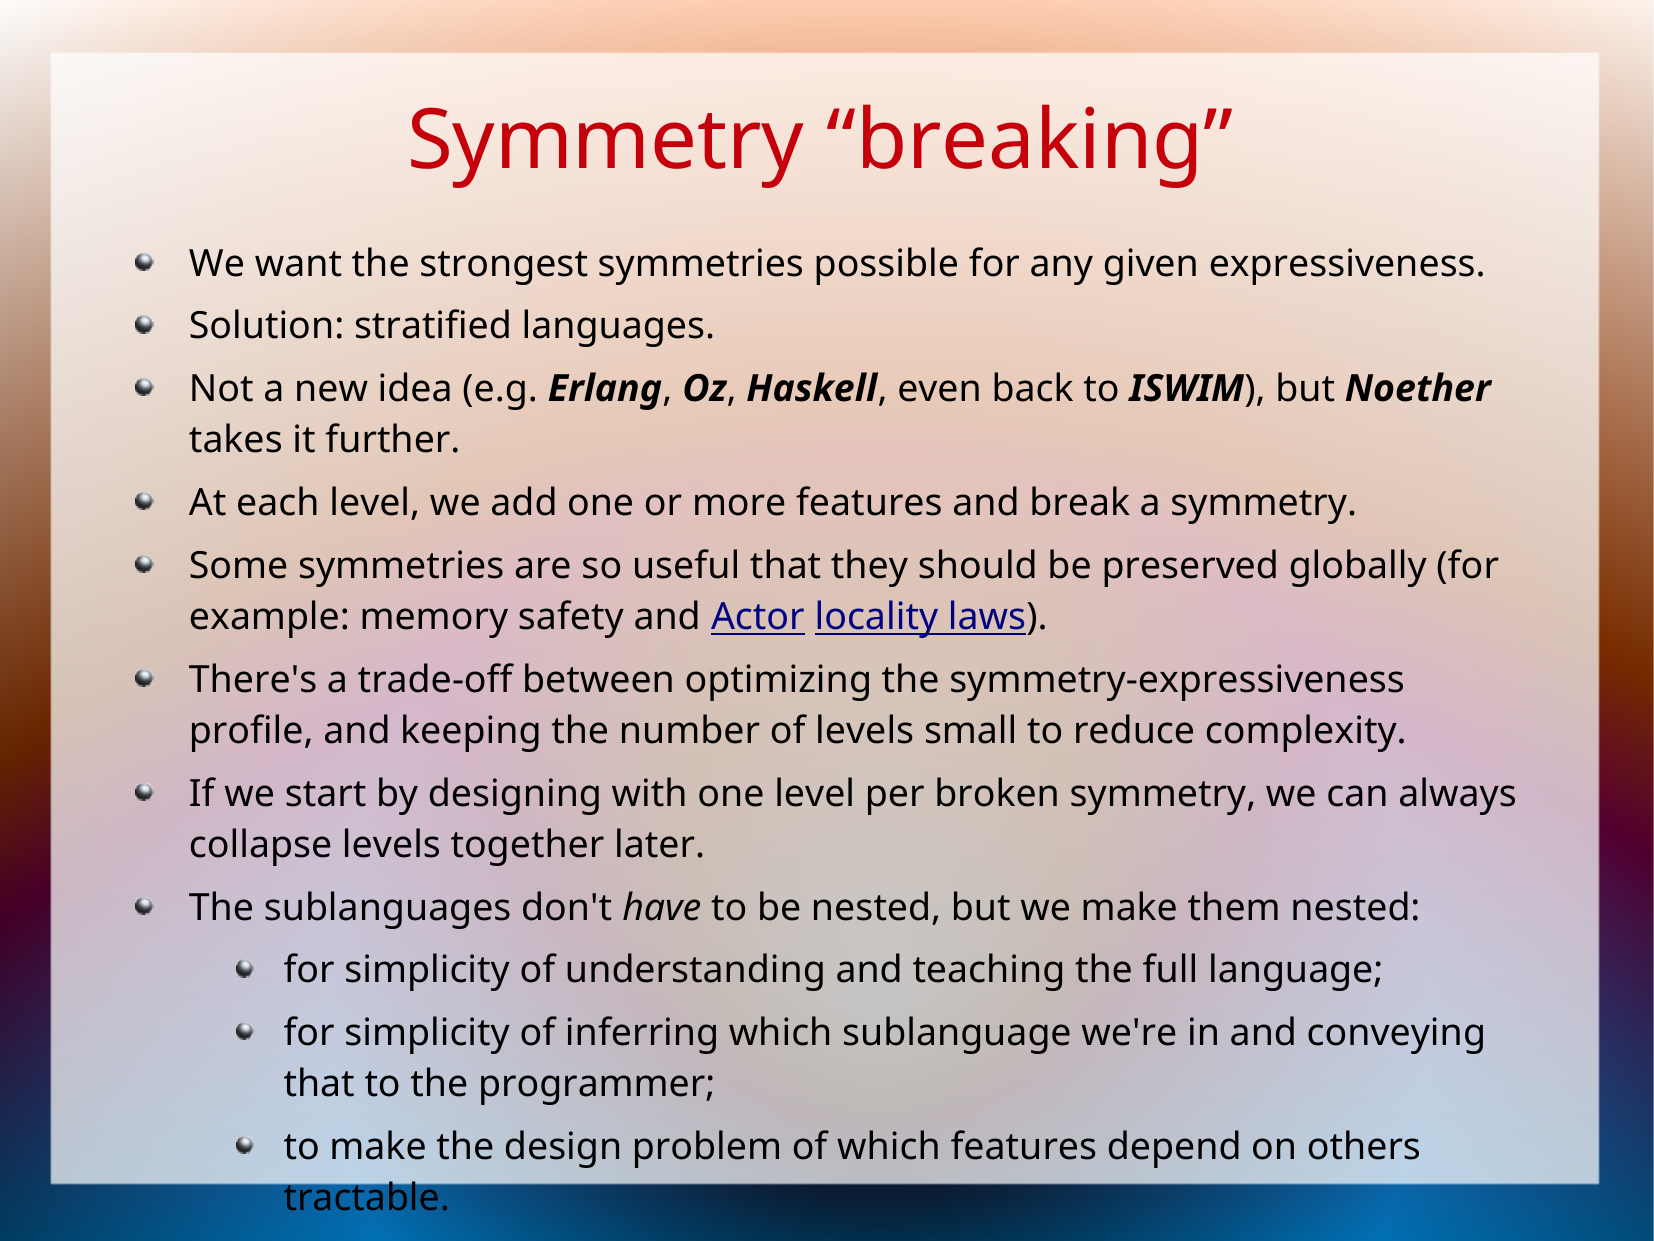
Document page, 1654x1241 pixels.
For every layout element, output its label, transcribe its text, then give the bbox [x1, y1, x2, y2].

title Symmetry “breaking” [76, 59, 1565, 213]
picture [0, 0, 1654, 1241]
list We want the strongest symmetries possible for any given expressiveness. Solution: stratified languages. Not a new idea (e.g. Erlang, Oz, Haskell, even back to ISWIM), but Noether takes it further. At each level, we add one or more features and break a symmetry. Some symmetries are so useful that they should be preserved globally (for example: memory safety and Actor locality laws). There's a trade-off between optimizing the symmetry-expressiveness profile, and keeping the number of levels small to reduce complexity. If we start by designing with one level per broken symmetry, we can always collapse levels together later. The sublanguages don't have to be nested, but we make them nested: for simplicity of understanding and teaching the full language; for simplicity of inferring which sublanguage we're in and conveying that to the programmer; to make the design problem of which features depend on others tractable. We could relax this constraint if it was important, but haven't needed to. [118, 236, 1536, 1142]
